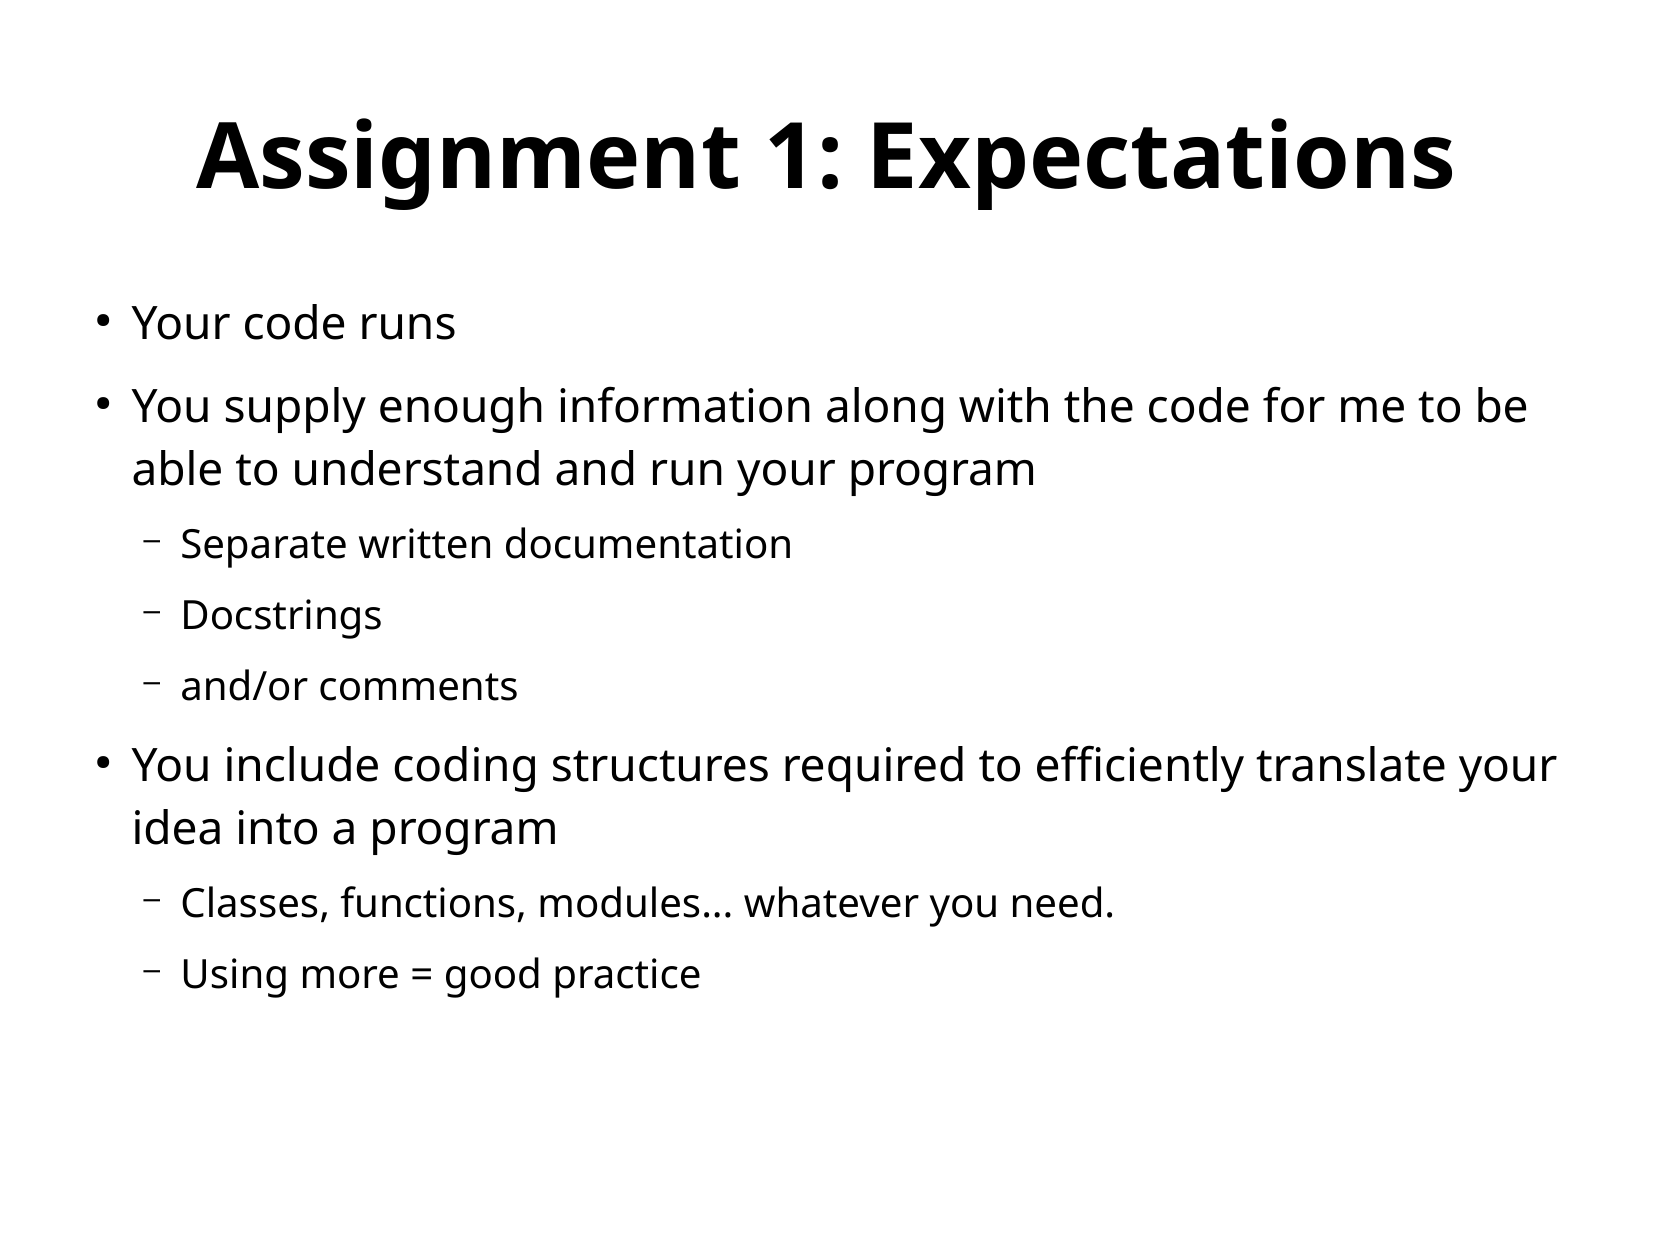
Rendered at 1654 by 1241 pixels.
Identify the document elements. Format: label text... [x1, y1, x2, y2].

list Your code runs You supply enough information along with the code for me to be able to understand and run your program Separate written documentation Docstrings and/or comments You include coding structures required to efficiently translate your idea into a program Classes, functions, modules... whatever you need. Using more = good practice [82, 290, 1571, 1010]
title Assignment 1: Expectations [82, 49, 1571, 257]
